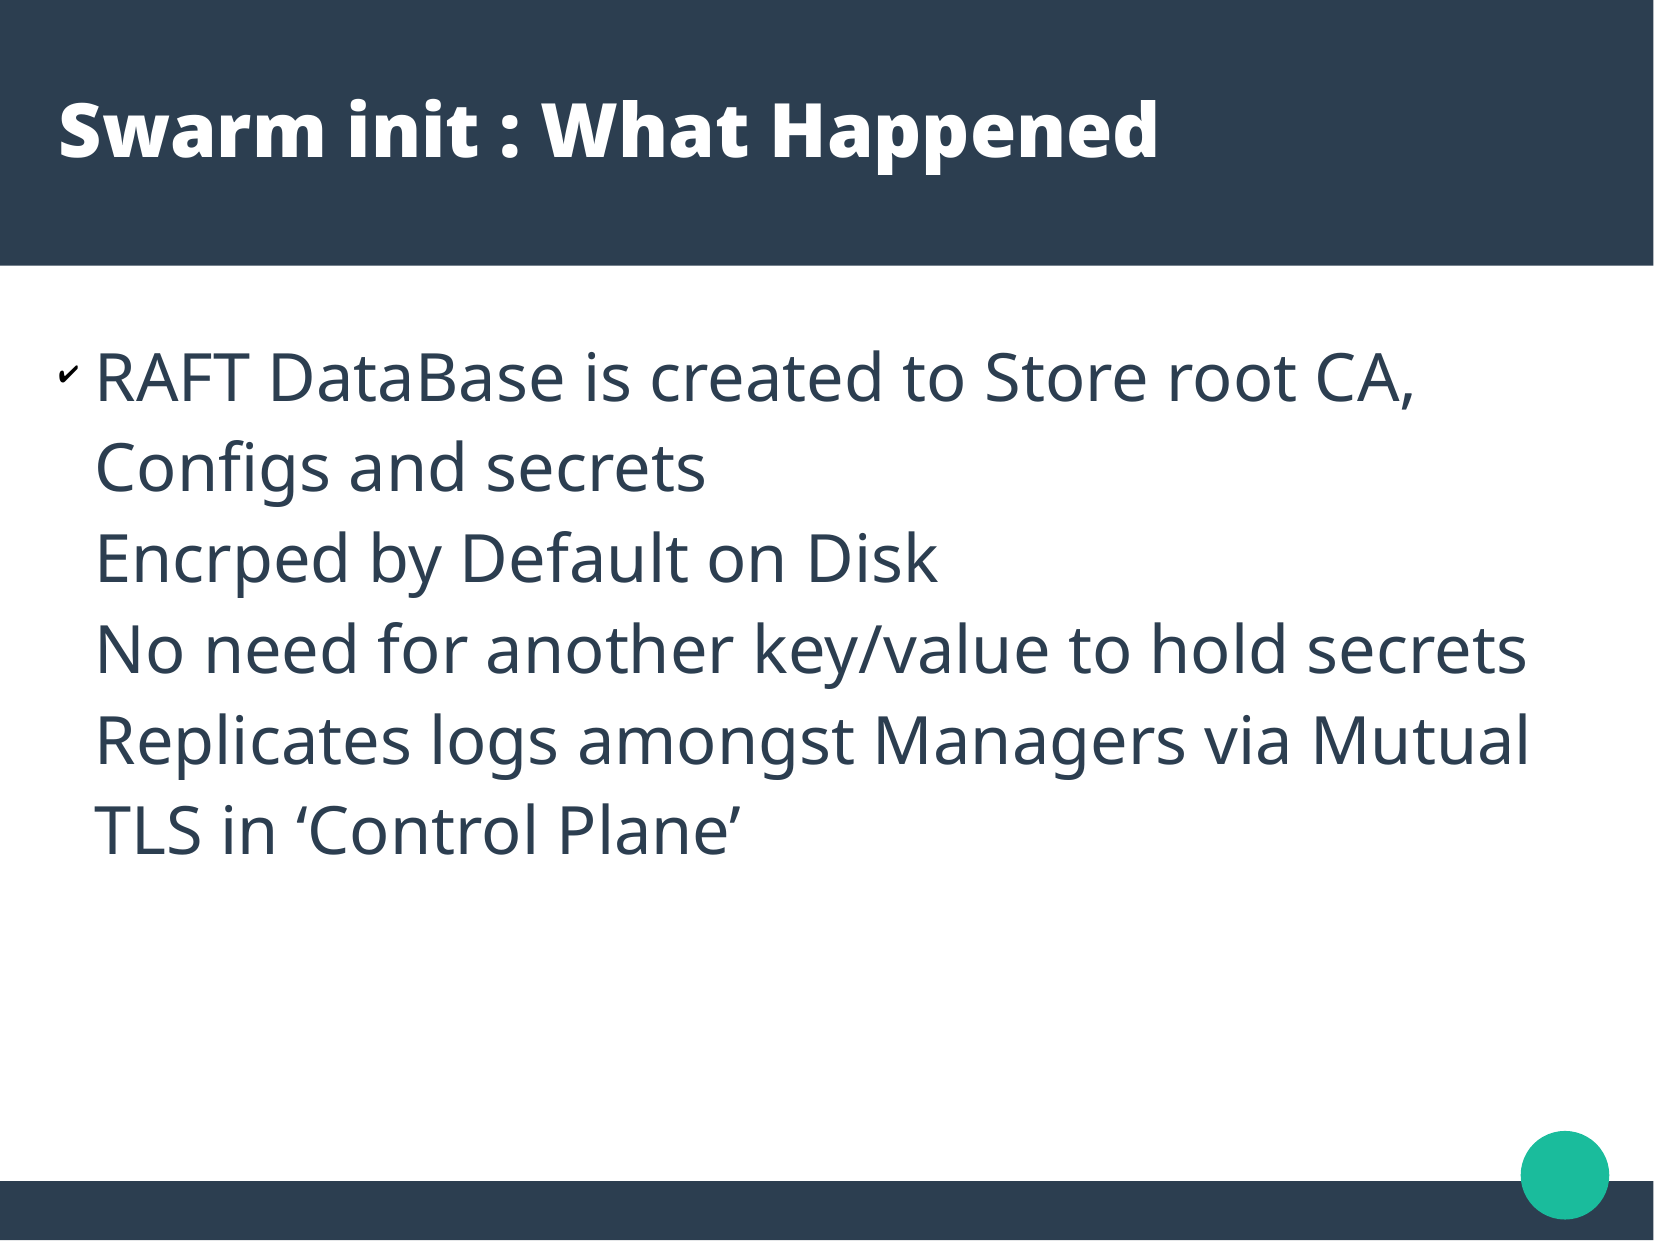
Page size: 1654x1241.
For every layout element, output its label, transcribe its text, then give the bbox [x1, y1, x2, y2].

title Swarm init : What Happened [59, 49, 1595, 207]
subtitle RAFT DataBase is created to Store root CA, Configs and secrets Encrped by Default on Disk No need for another key/value to hold secrets Replicates logs amongst Managers via Mutual TLS in ‘Control Plane’ [59, 324, 1595, 1152]
